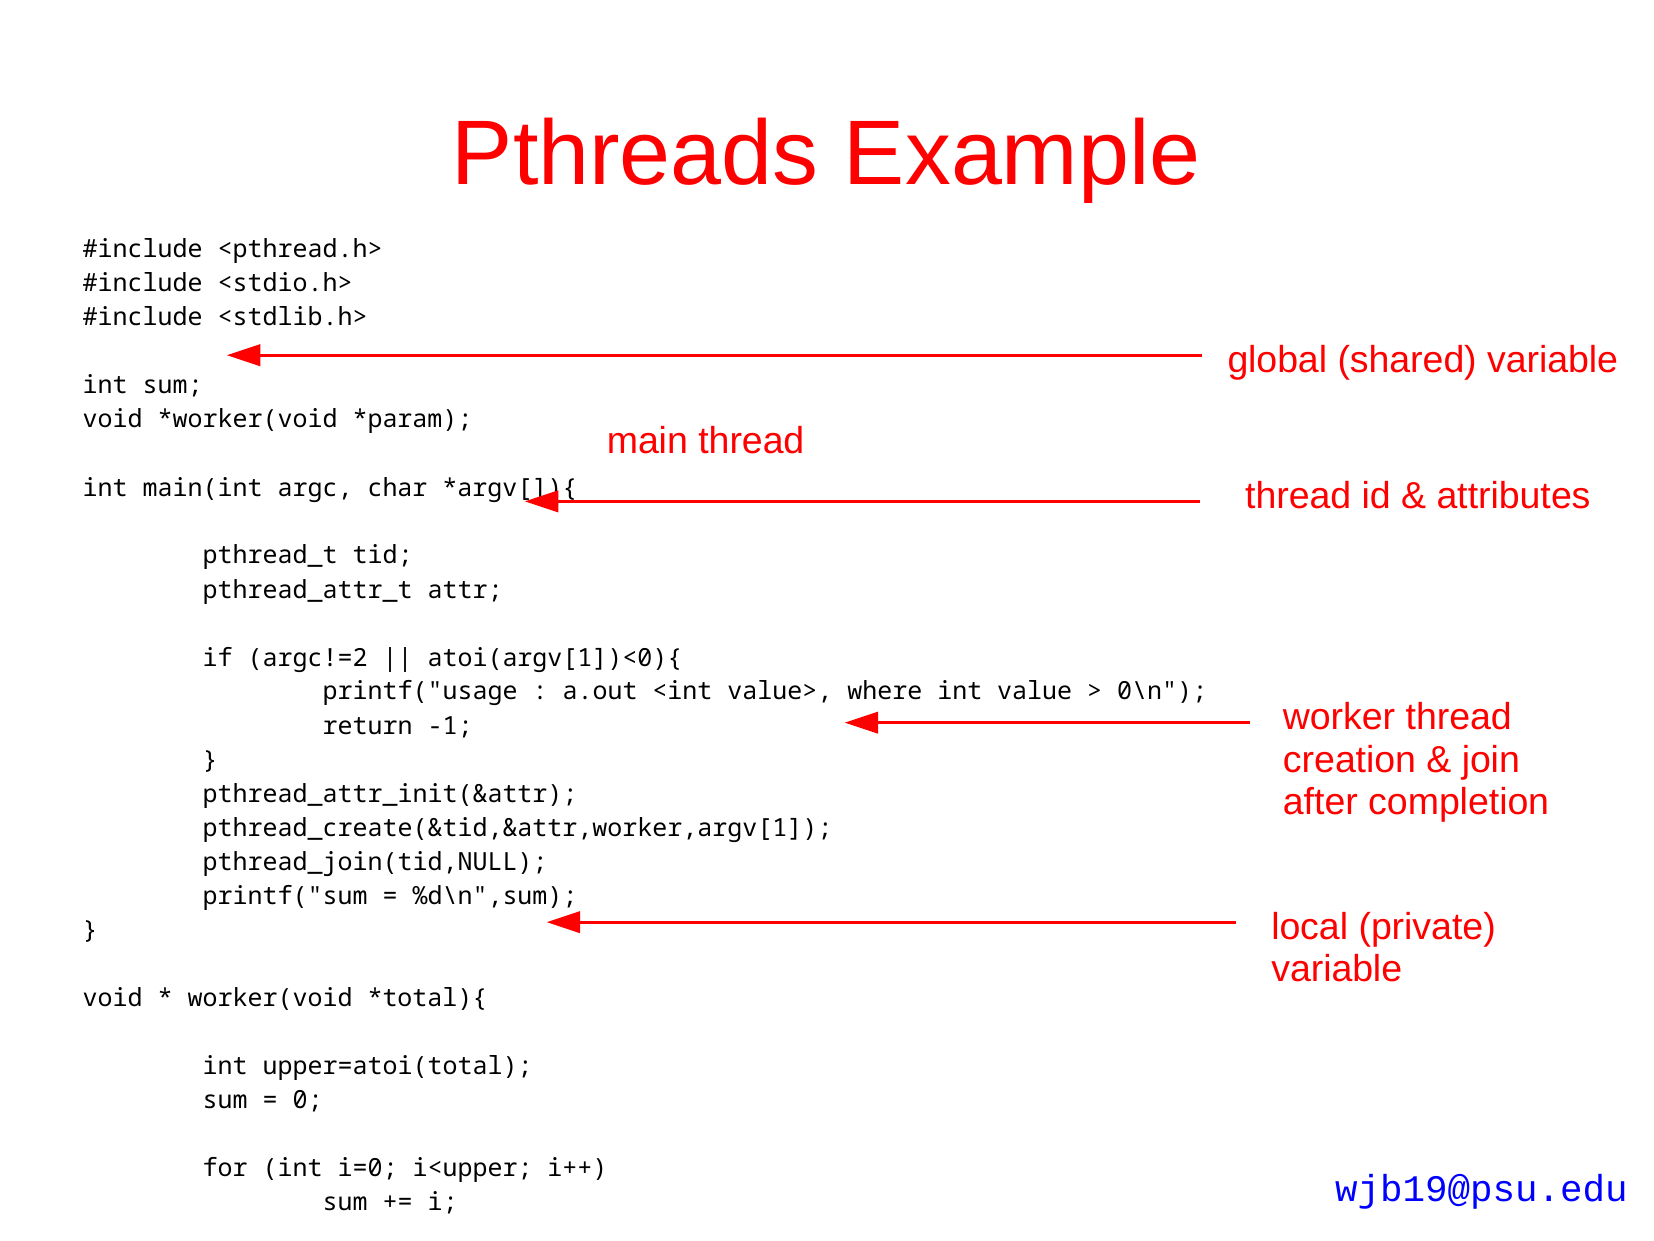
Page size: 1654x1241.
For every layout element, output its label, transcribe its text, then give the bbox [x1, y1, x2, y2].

title Pthreads Example [82, 49, 1571, 231]
subtitle #include <pthread.h> #include <stdio.h> #include <stdlib.h> int sum; void *worker(void *param); int main(int argc, char *argv[]){ pthread_t tid; pthread_attr_t attr; if (argc!=2 || atoi(argv[1])<0){ printf("usage : a.out <int value>, where int value > 0\n"); return -1; } pthread_attr_init(&attr); pthread_create(&tid,&attr,worker,argv[1]); pthread_join(tid,NULL); printf("sum = %d\n",sum); } void * worker(void *total){ int upper=atoi(total); sum = 0; for (int i=0; i<upper; i++) sum += i; pthread_exit(0); } [82, 231, 1571, 1241]
text_box local (private) variable [1256, 898, 1527, 998]
text_box worker thread creation & join after completion [1268, 688, 1580, 830]
text_box wjb19@psu.edu [1320, 1162, 1643, 1220]
text_box main thread [592, 412, 863, 470]
text_box global (shared) variable [1212, 331, 1633, 389]
text_box thread id & attributes [1230, 467, 1606, 525]
